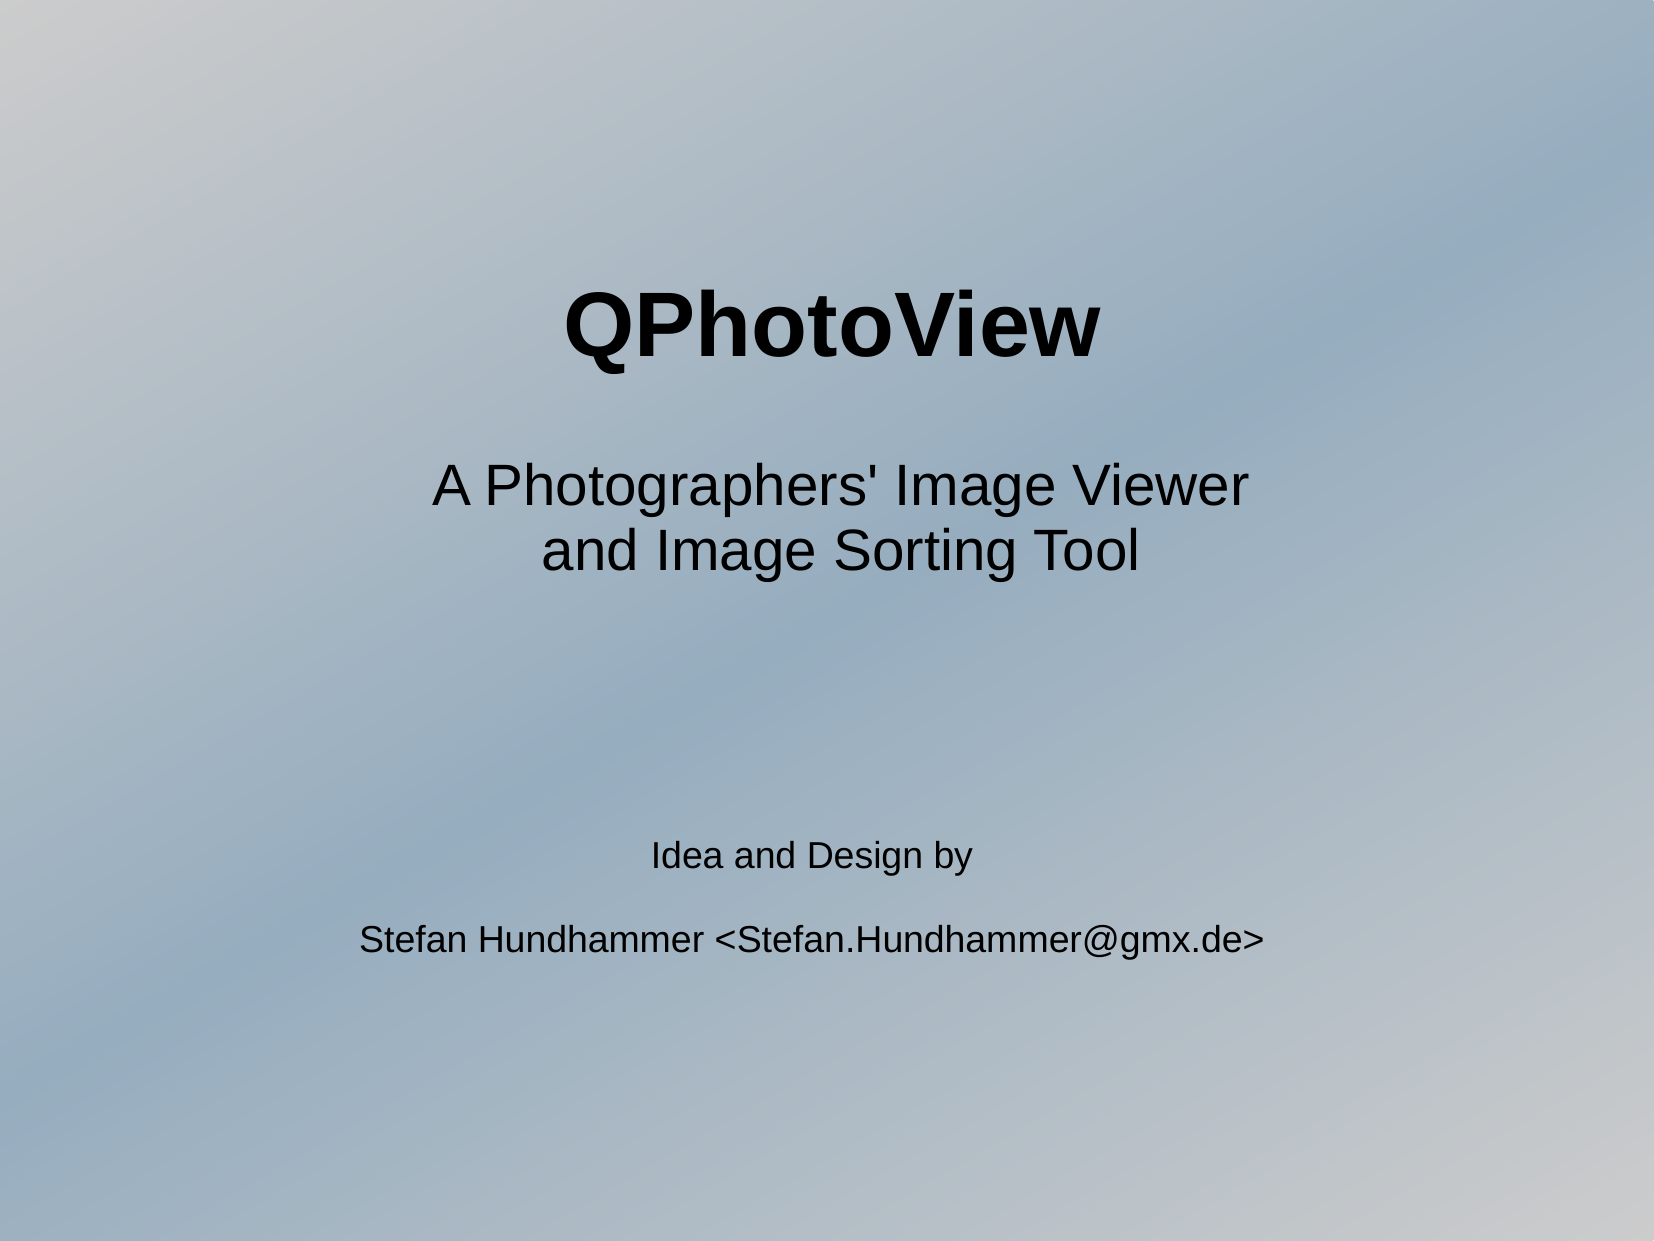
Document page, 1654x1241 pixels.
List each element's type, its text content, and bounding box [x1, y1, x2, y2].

title QPhotoView [88, 236, 1577, 414]
text_box Idea and Design by Stefan Hundhammer <Stefan.Hundhammer@gmx.de> [59, 826, 1565, 1004]
text_box A Photographers' Image Viewer and Image Sorting Tool [88, 445, 1595, 591]
